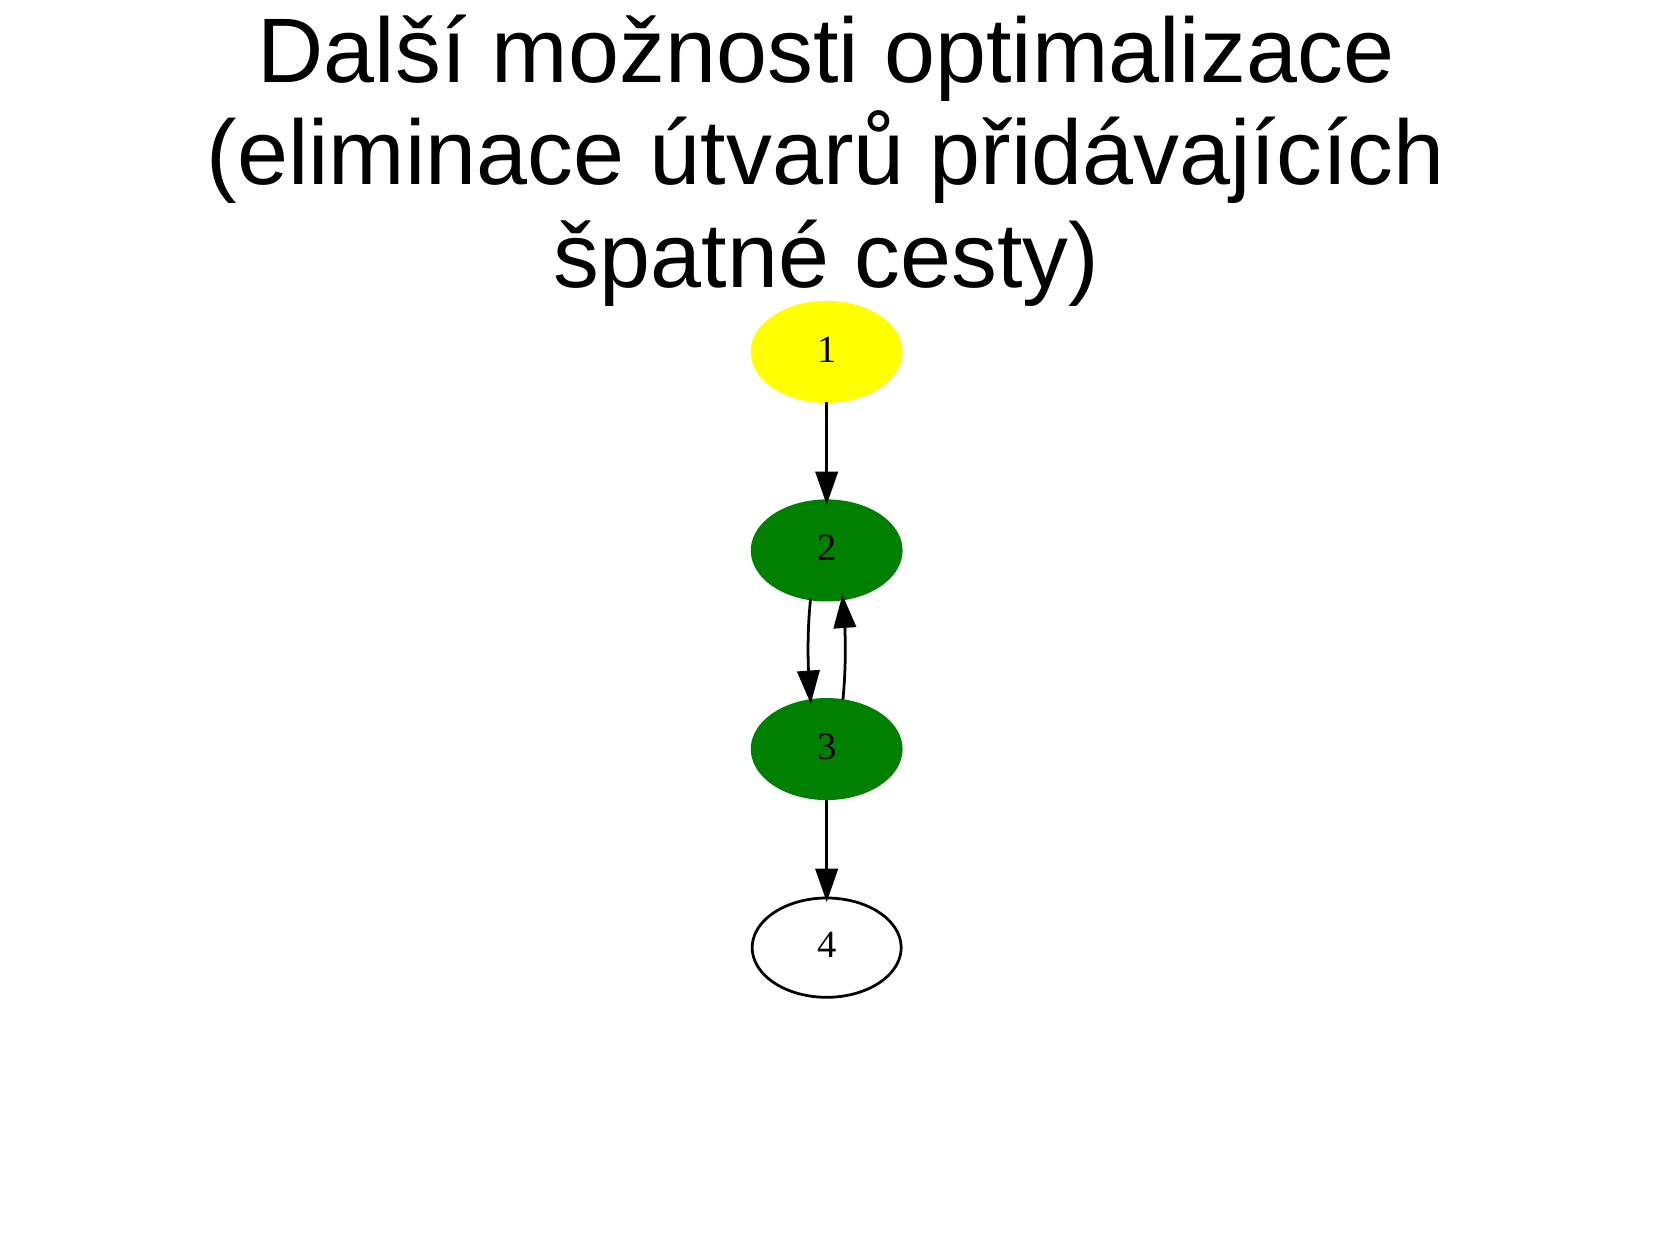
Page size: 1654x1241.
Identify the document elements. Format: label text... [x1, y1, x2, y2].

picture [740, 290, 914, 1010]
title Další možnosti optimalizace (eliminace útvarů přidávajících špatné cesty) [82, 0, 1571, 307]
